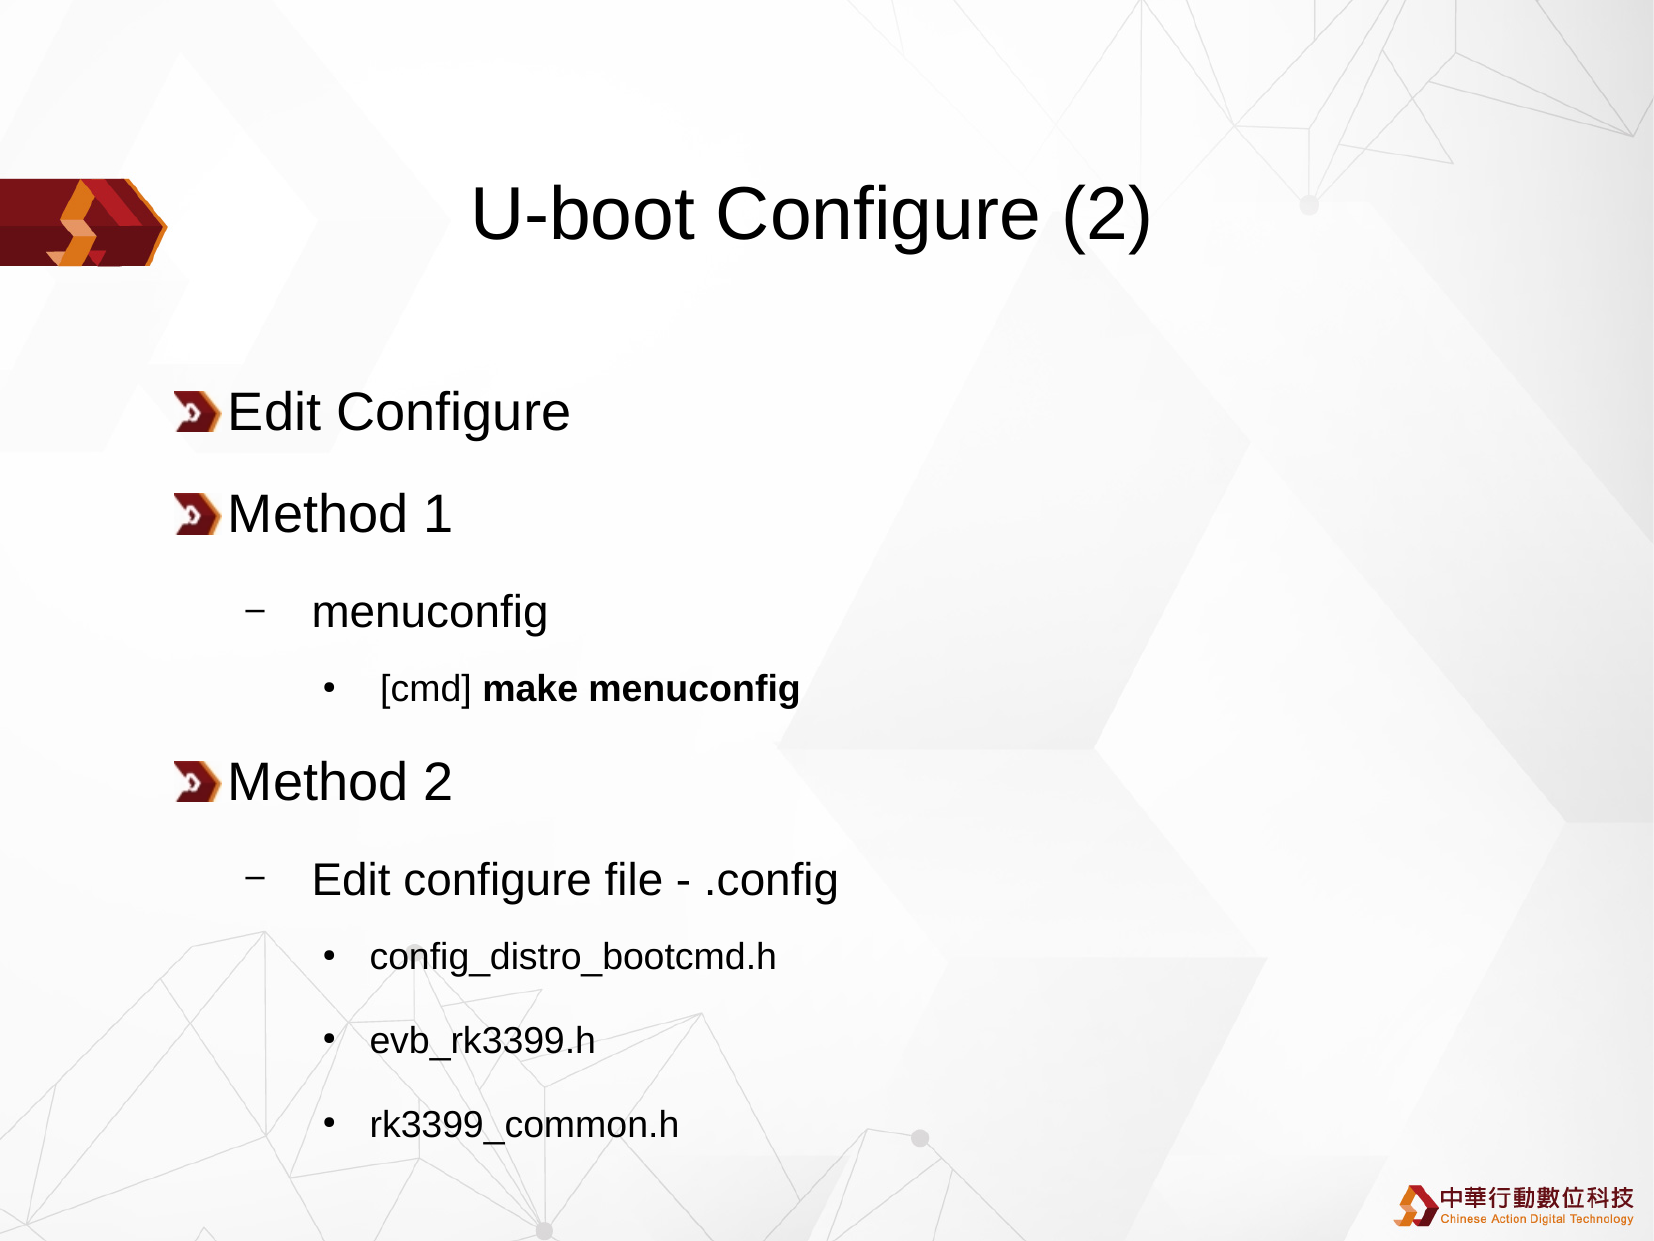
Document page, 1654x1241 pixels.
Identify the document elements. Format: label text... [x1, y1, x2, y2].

title U-boot Configure (2) [118, 129, 1506, 298]
picture [0, 0, 1654, 1241]
list Edit Configure Method 1 menuconfig [cmd] make menuconfig Method 2 Edit configure file - .config config_distro_bootcmd.h evb_rk3399.h rk3399_common.h [118, 381, 1571, 1146]
